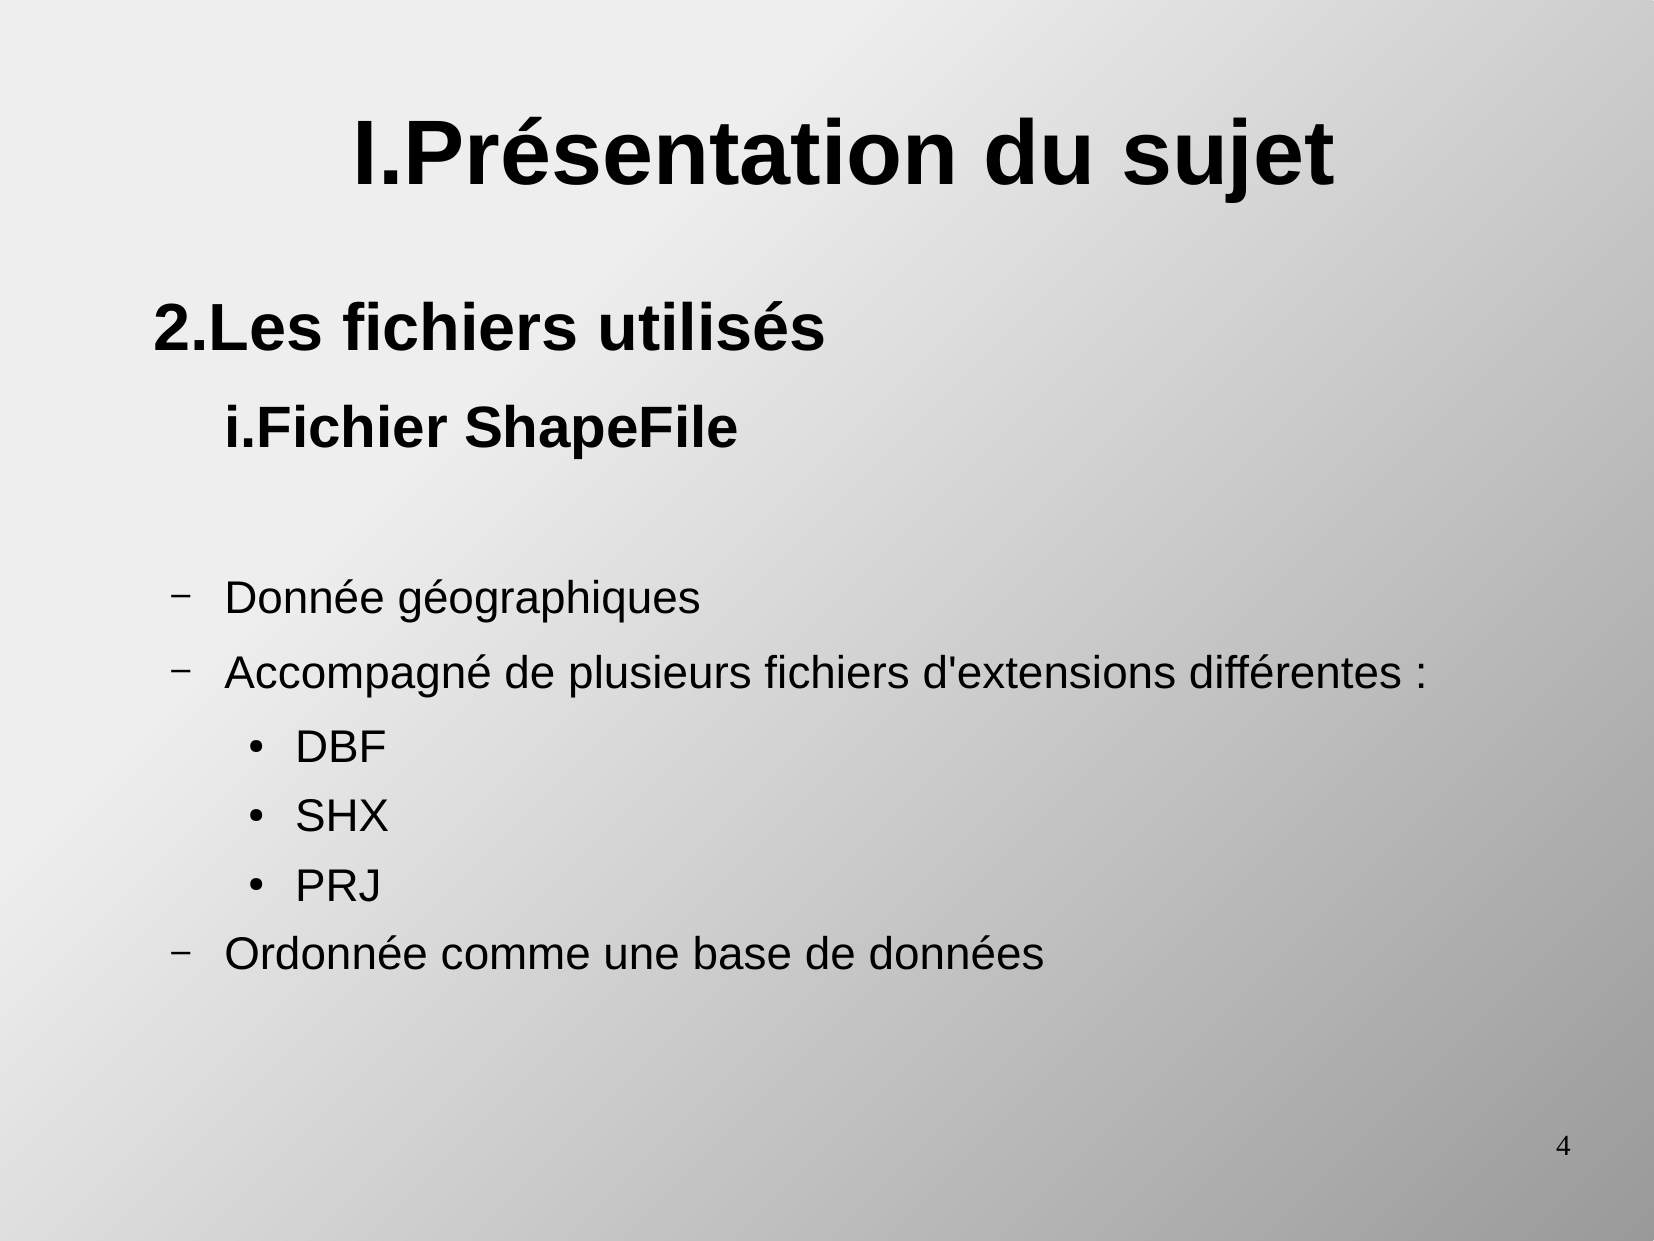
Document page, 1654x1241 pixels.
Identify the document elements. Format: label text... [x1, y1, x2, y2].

list 2.Les fichiers utilisés i.Fichier ShapeFile Donnée géographiques Accompagné de plusieurs fichiers d'extensions différentes : DBF SHX PRJ Ordonnée comme une base de données [82, 290, 1571, 1109]
title I.Présentation du sujet [82, 49, 1571, 257]
